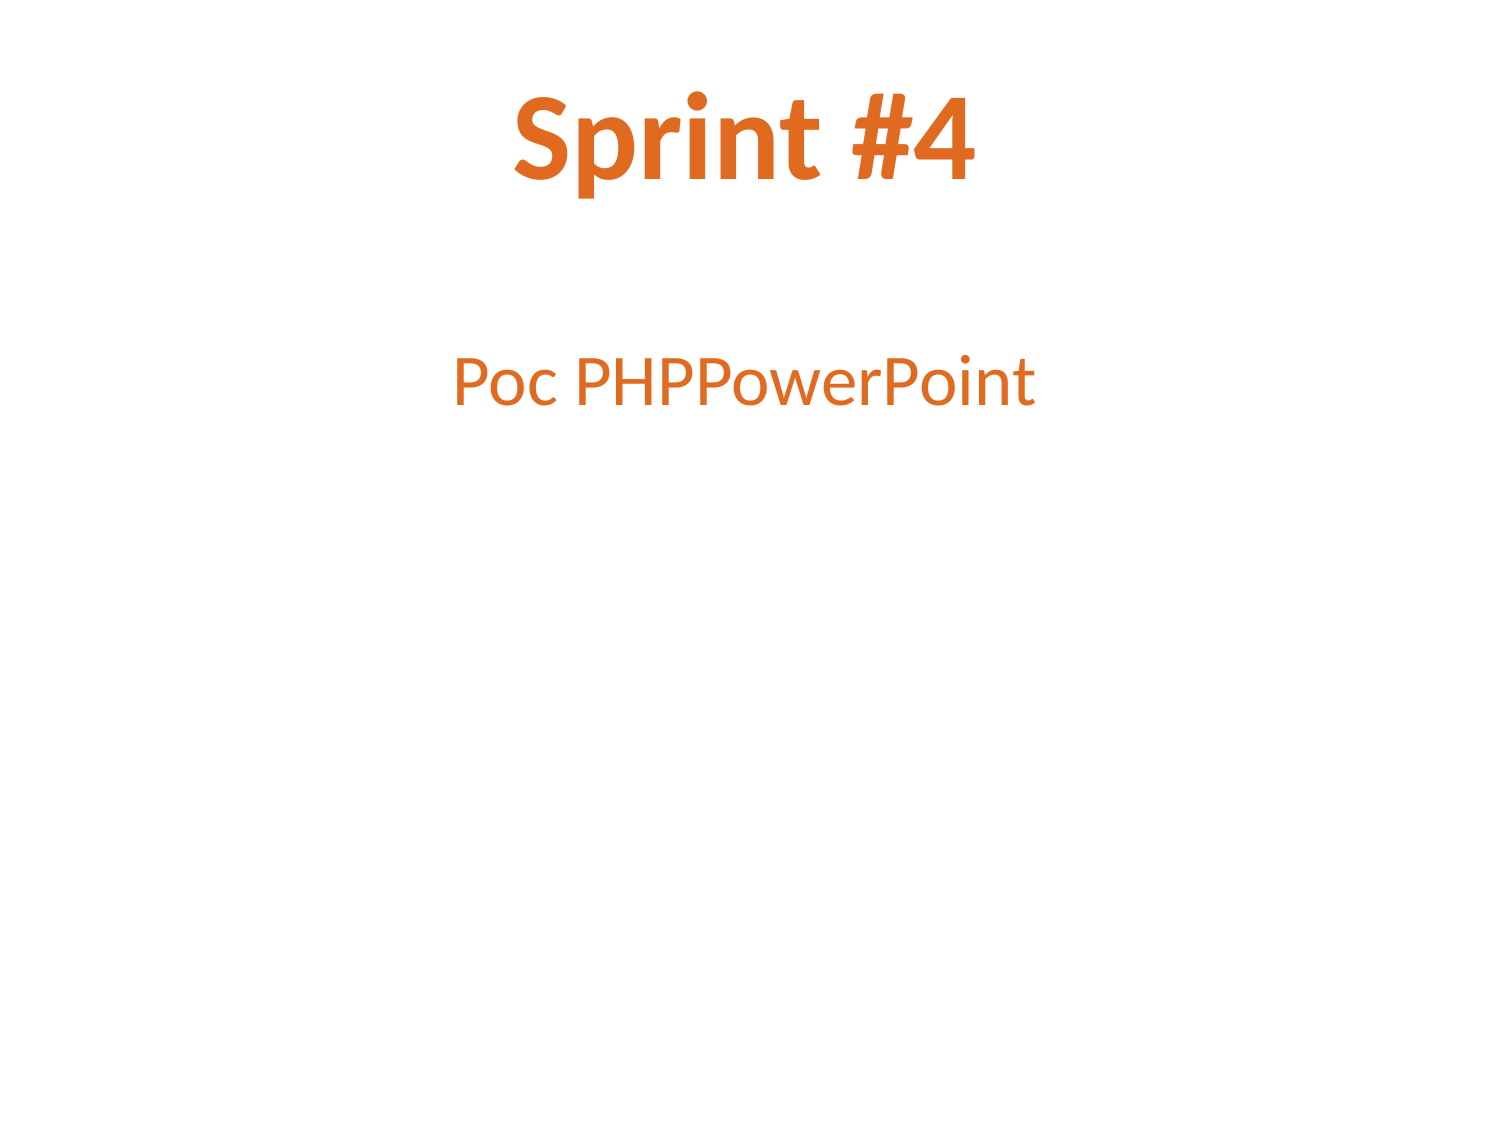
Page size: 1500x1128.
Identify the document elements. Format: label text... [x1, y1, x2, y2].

text_box Sprint #4 [7, 78, 1493, 343]
text_box Poc PHPPowerPoint [7, 343, 1493, 1128]
